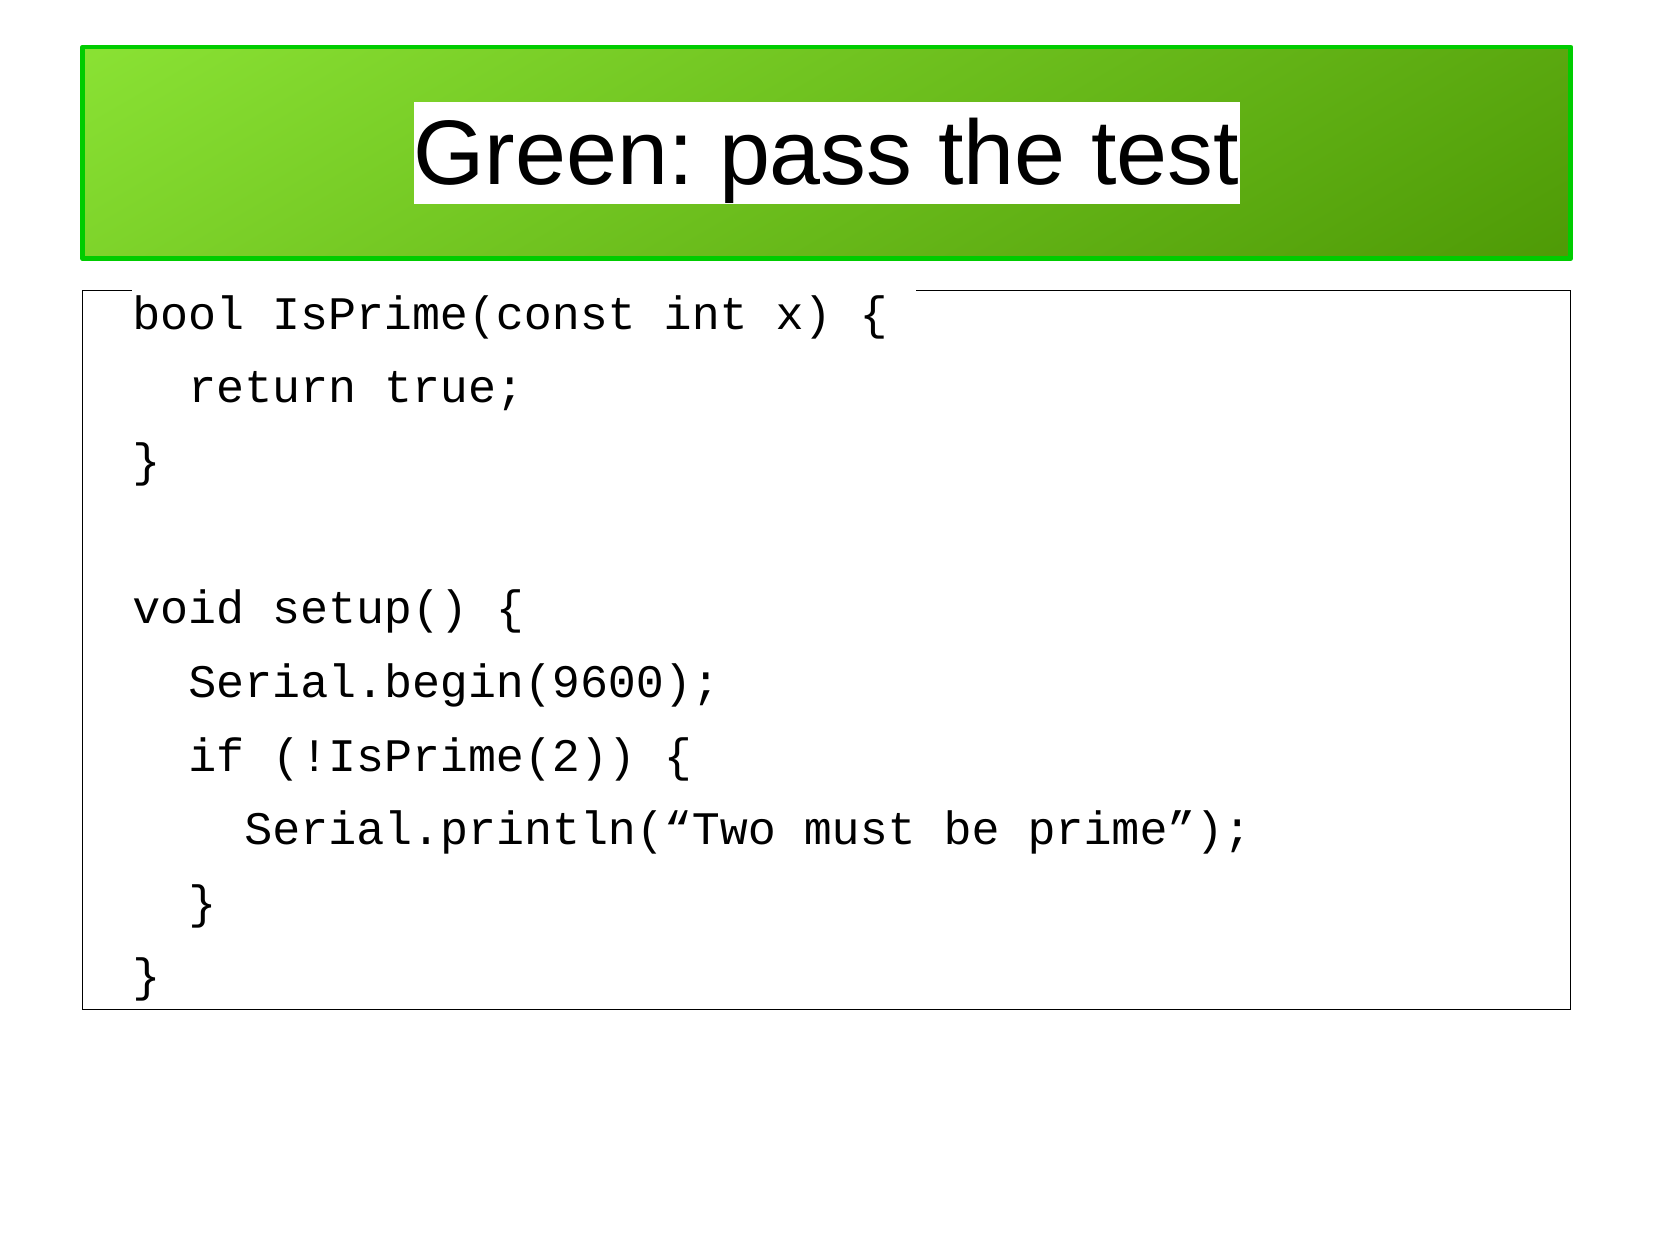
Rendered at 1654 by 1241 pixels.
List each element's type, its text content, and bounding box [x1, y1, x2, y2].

list bool IsPrime(const int x) { return true; } void setup() { Serial.begin(9600); if (!IsPrime(2)) { Serial.println(“Two must be prime”); } } [82, 290, 1571, 1010]
title Green: pass the test [82, 47, 1571, 259]
